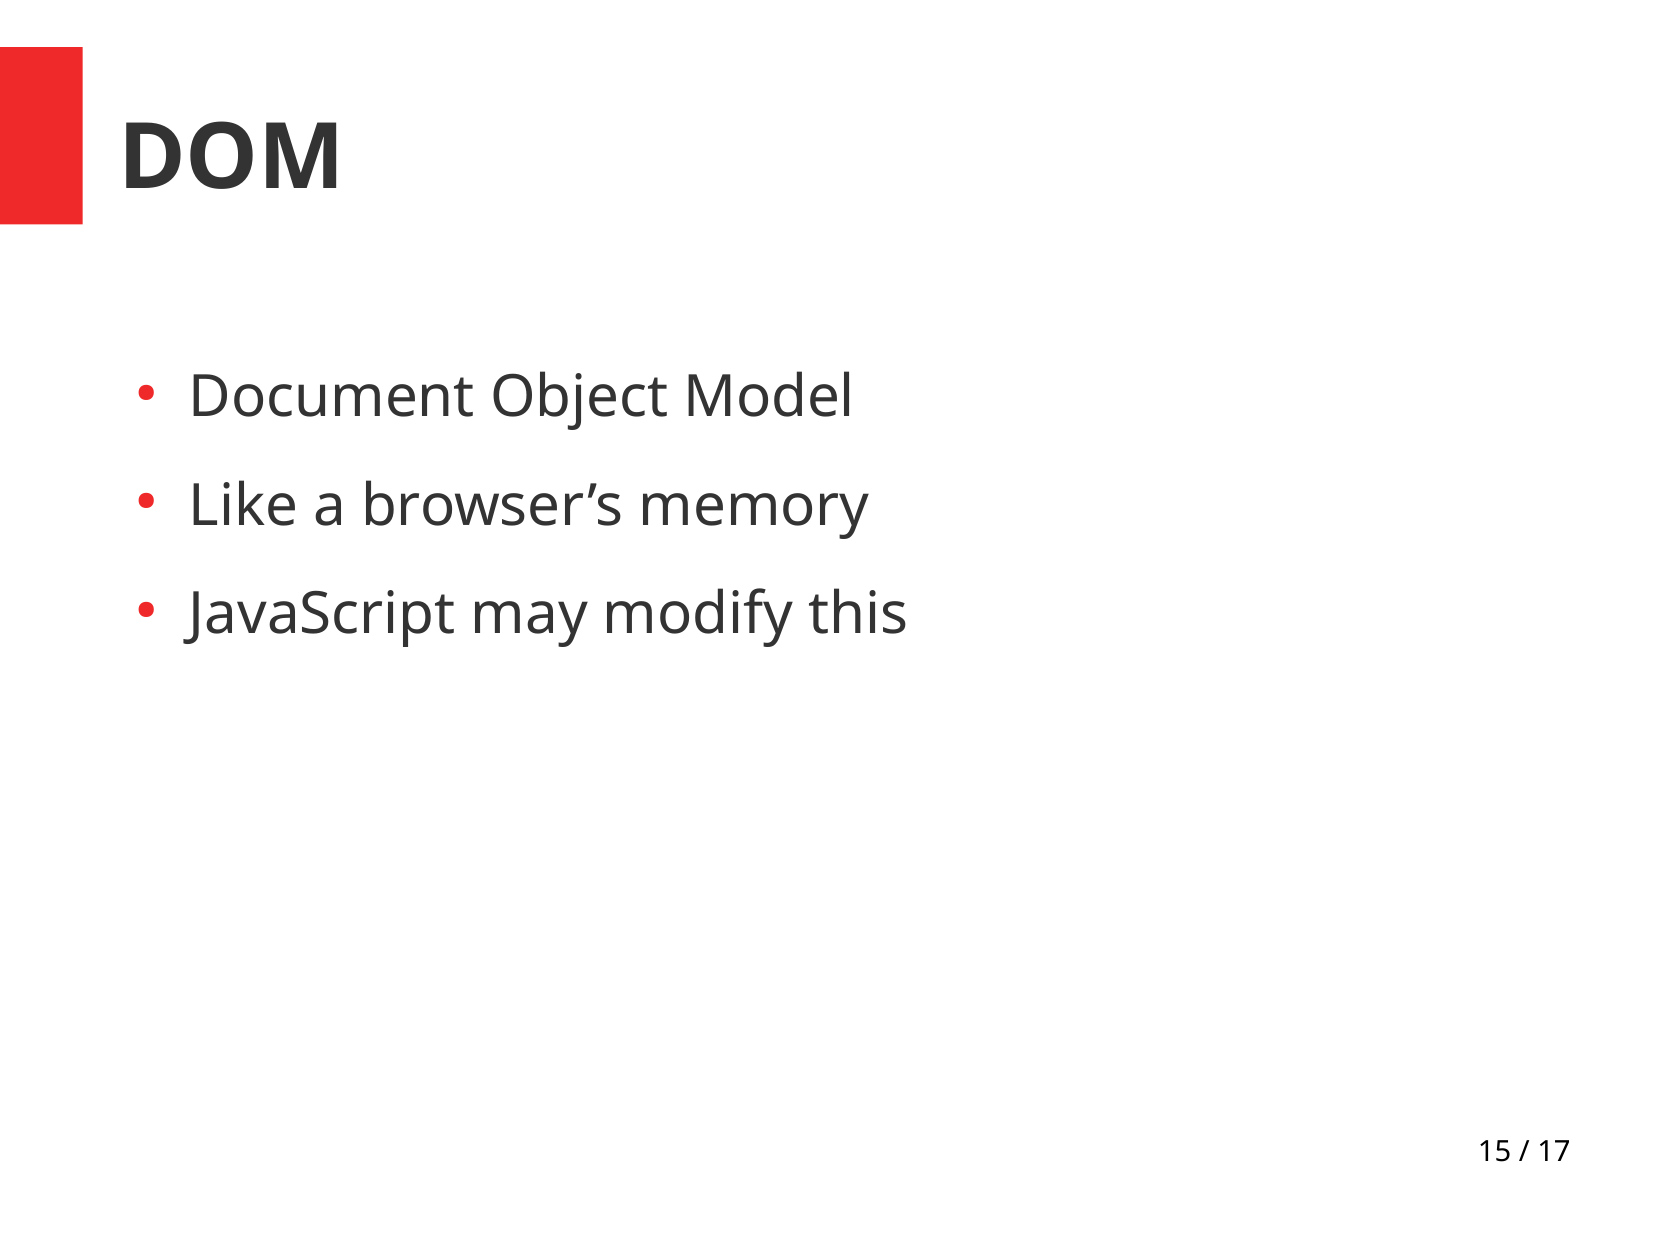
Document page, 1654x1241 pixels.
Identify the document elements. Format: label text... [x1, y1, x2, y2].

title DOM [118, 49, 1571, 257]
list Document Object Model Like a browser’s memory JavaScript may modify this [118, 354, 1536, 1074]
